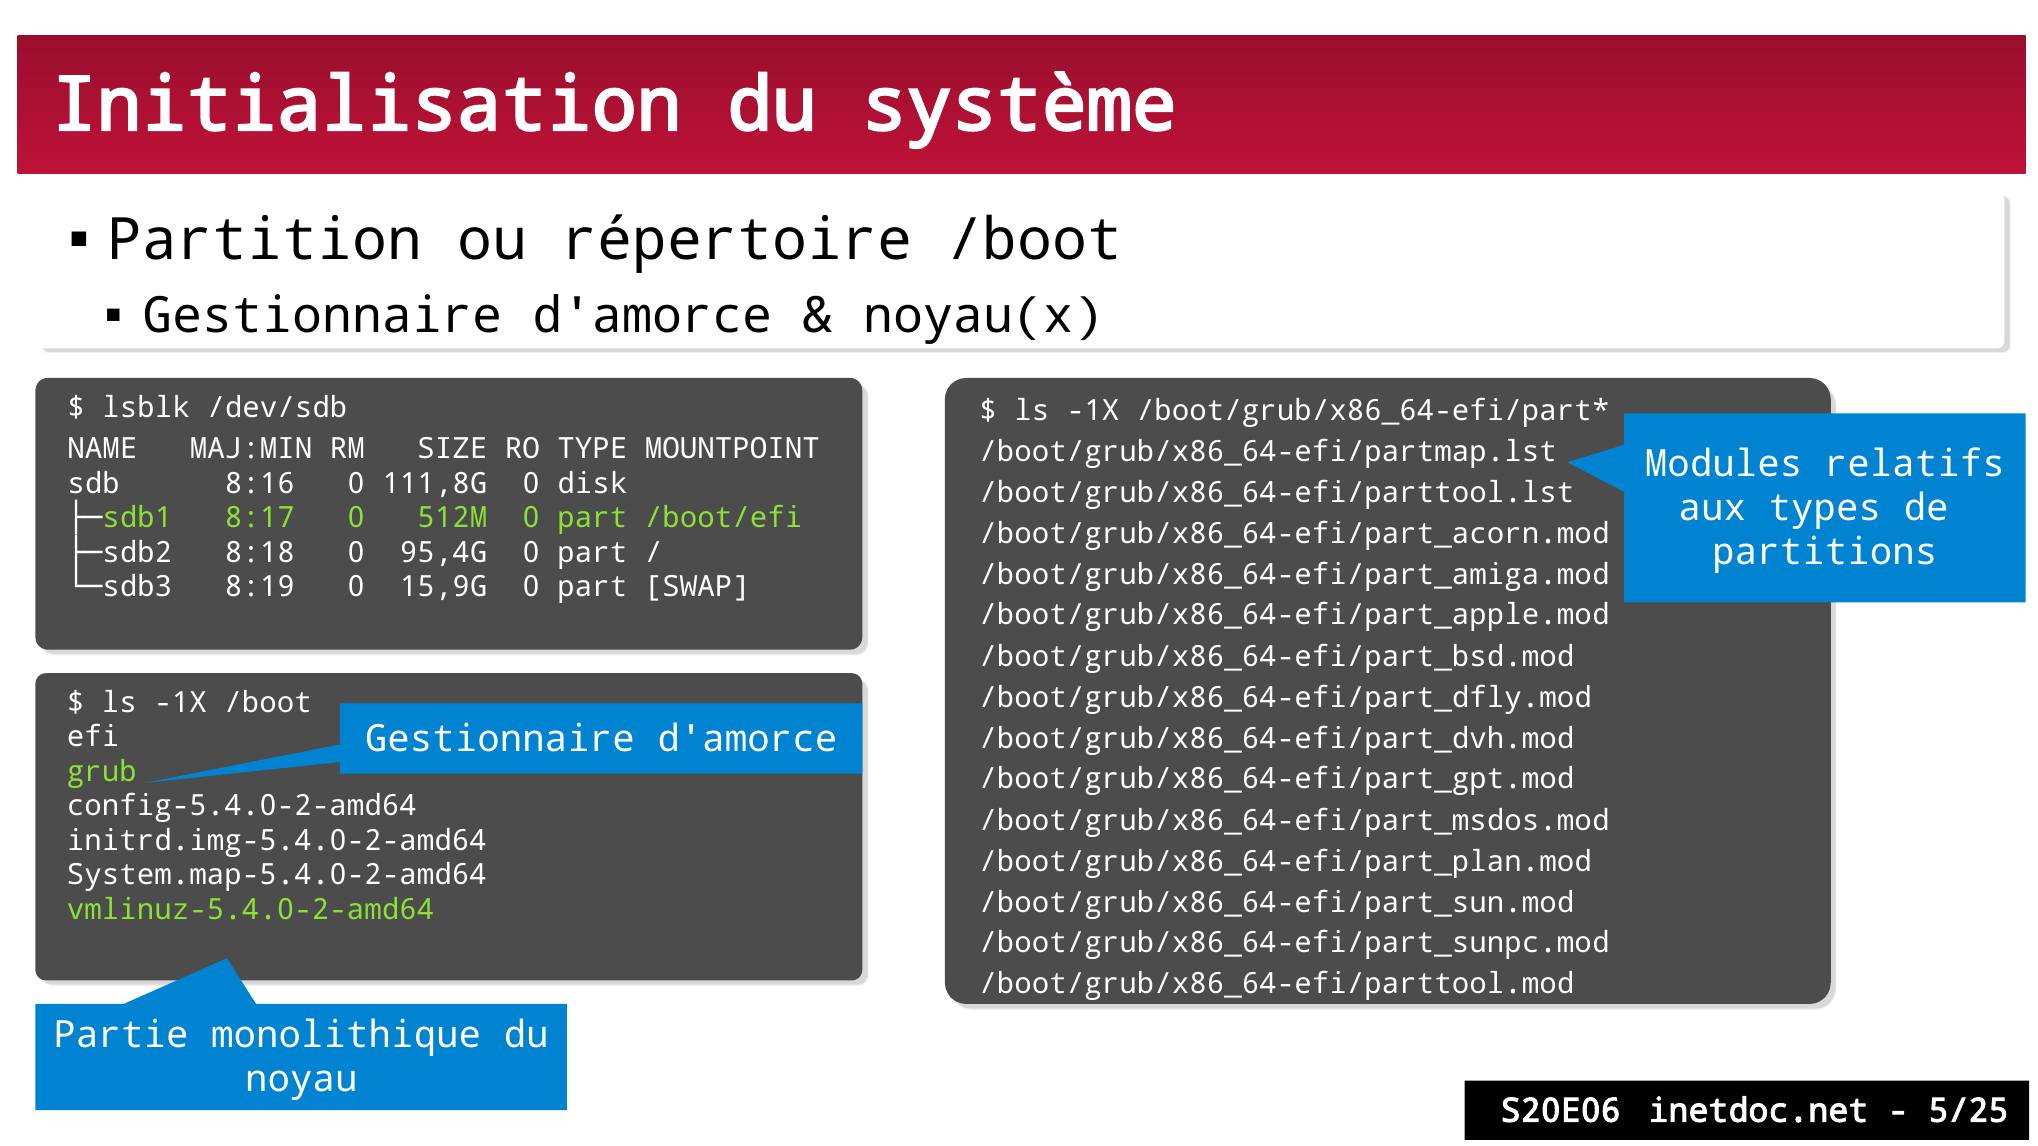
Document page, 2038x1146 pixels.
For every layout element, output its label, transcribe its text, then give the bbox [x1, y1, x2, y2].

text_box Partition ou répertoire /boot Gestionnaire d'amorce & noyau(x) [35, 188, 2005, 349]
text_box $ ls -1X /boot efi grub config-5.4.0-2-amd64 initrd.img-5.4.0-2-amd64 System.map-5.4.0-2-amd64 vmlinuz-5.4.0-2-amd64 [35, 673, 863, 981]
text_box $ ls -1X /boot/grub/x86_64-efi/part* /boot/grub/x86_64-efi/partmap.lst /boot/grub/x86_64-efi/parttool.lst /boot/grub/x86_64-efi/part_acorn.mod /boot/grub/x86_64-efi/part_amiga.mod /boot/grub/x86_64-efi/part_apple.mod /boot/grub/x86_64-efi/part_bsd.mod /boot/grub/x86_64-efi/part_dfly.mod /boot/grub/x86_64-efi/part_dvh.mod /boot/grub/x86_64-efi/part_gpt.mod /boot/grub/x86_64-efi/part_msdos.mod /boot/grub/x86_64-efi/part_plan.mod /boot/grub/x86_64-efi/part_sun.mod /boot/grub/x86_64-efi/part_sunpc.mod /boot/grub/x86_64-efi/parttool.mod [944, 377, 1831, 1004]
text_box Partie monolithique du noyau [35, 958, 567, 1111]
text_box S20E06 inetdoc.net - 22/25 [1464, 1080, 2030, 1140]
text_box Initialisation du système [17, 35, 2026, 174]
text_box Gestionnaire d'amorce [144, 703, 863, 783]
text_box $ lsblk /dev/sdb NAME MAJ:MIN RM SIZE RO TYPE MOUNTPOINT sdb 8:16 0 111,8G 0 disk ├─sdb1 8:17 0 512M 0 part /boot/efi ├─sdb2 8:18 0 95,4G 0 part / └─sdb3 8:19 0 15,9G 0 part [SWAP] [35, 377, 863, 650]
text_box Modules relatifs aux types de partitions [1567, 413, 2026, 603]
